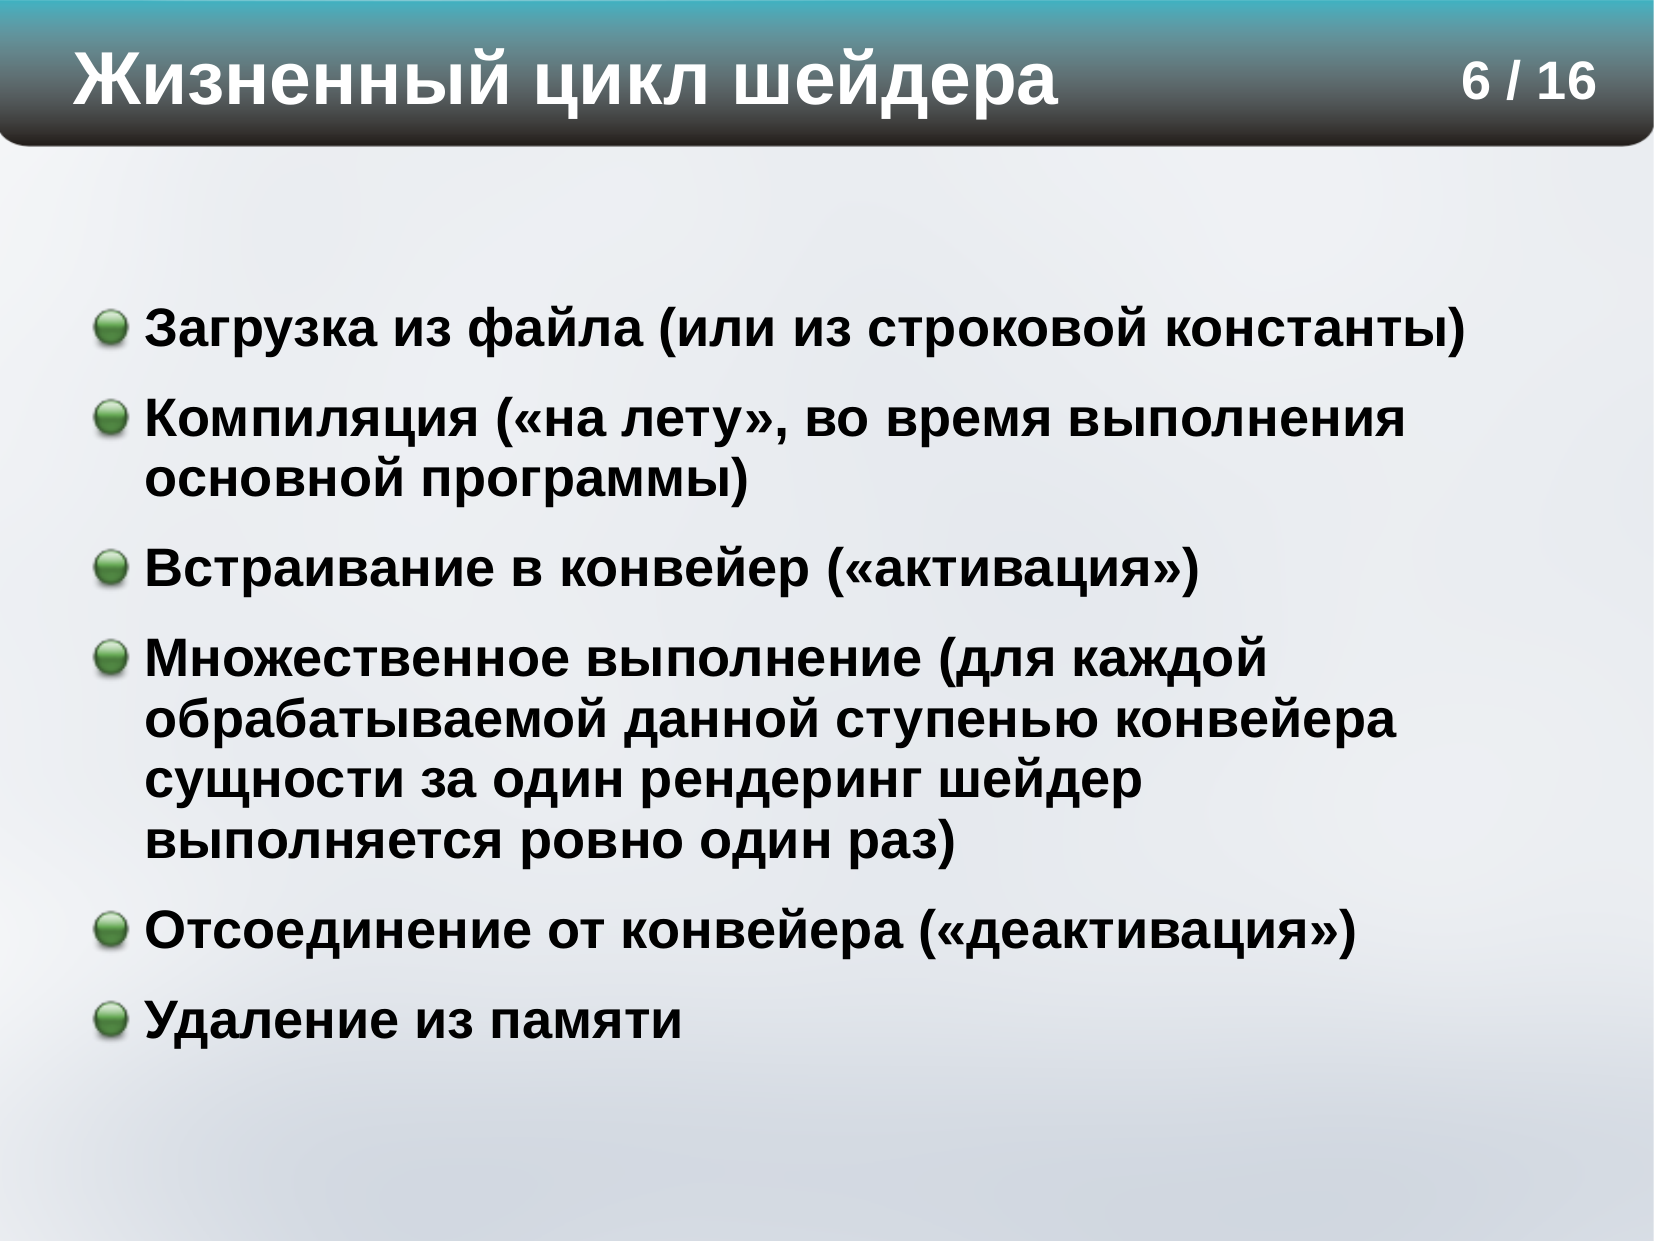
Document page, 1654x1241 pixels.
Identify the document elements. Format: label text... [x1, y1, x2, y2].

text_box Загрузка из файла (или из строковой константы) Компиляция («на лету», во время выполнения основной программы) Встраивание в конвейер («активация») Множественное выполнение (для каждой обрабатываемой данной ступенью конвейера сущности за один рендеринг шейдер выполняется ровно один раз) Отсоединение от конвейера («деактивация») Удаление из памяти [70, 289, 1506, 1081]
picture [0, 0, 1654, 1241]
text_box <number> / 16 [1446, 42, 1654, 119]
text_box Жизненный цикл шейдера [59, 29, 1359, 129]
